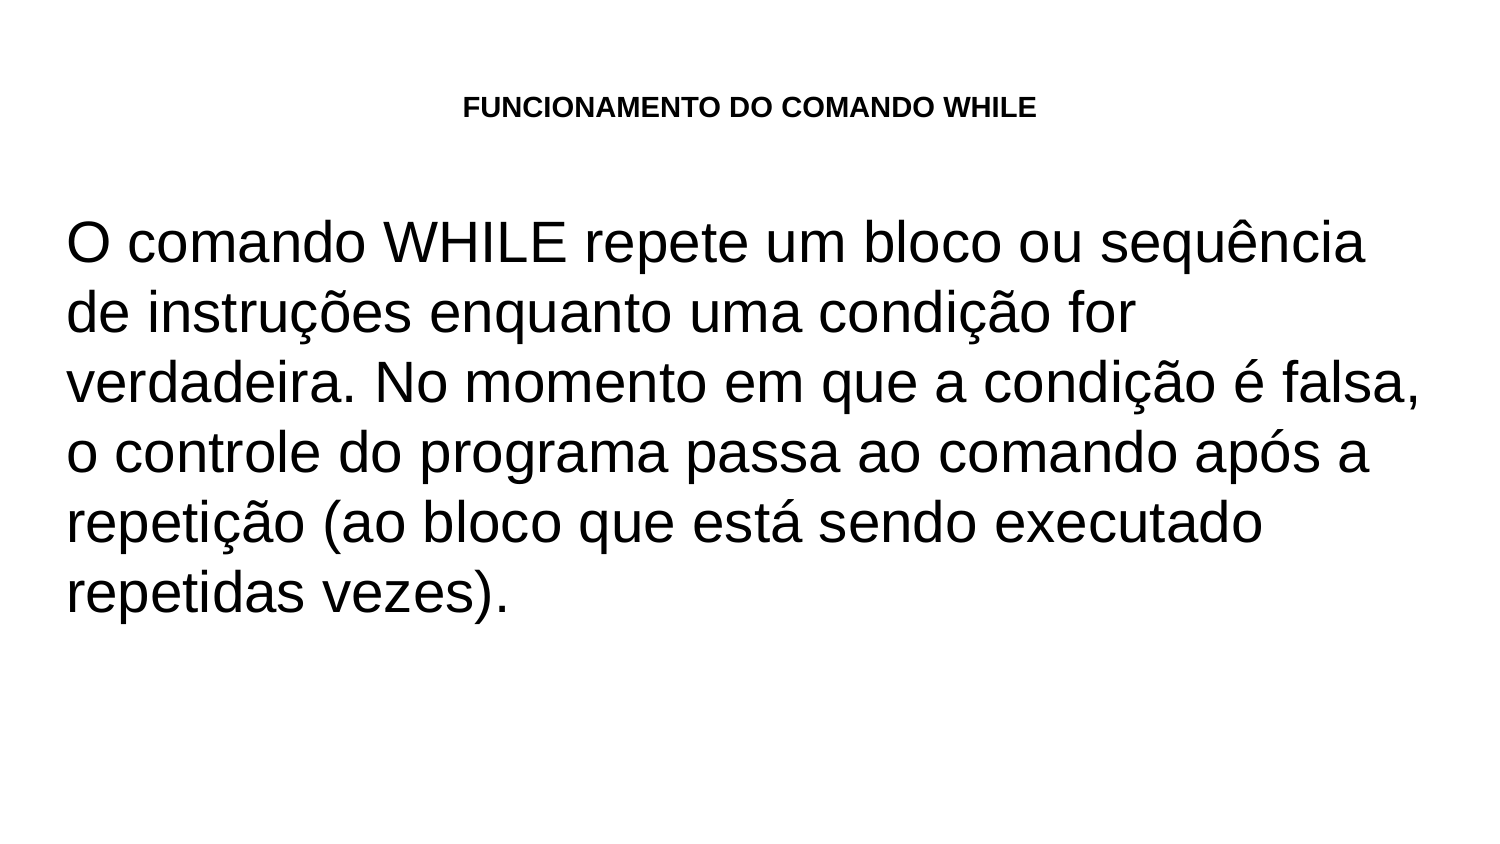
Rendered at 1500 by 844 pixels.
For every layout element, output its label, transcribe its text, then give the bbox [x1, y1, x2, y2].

list O comando WHILE repete um bloco ou sequência de instruções enquanto uma condição for verdadeira. No momento em que a condição é falsa, o controle do programa passa ao comando após a repetição (ao bloco que está sendo executado repetidas vezes). [51, 189, 1449, 750]
title FUNCIONAMENTO DO COMANDO WHILE [51, 72, 1449, 167]
